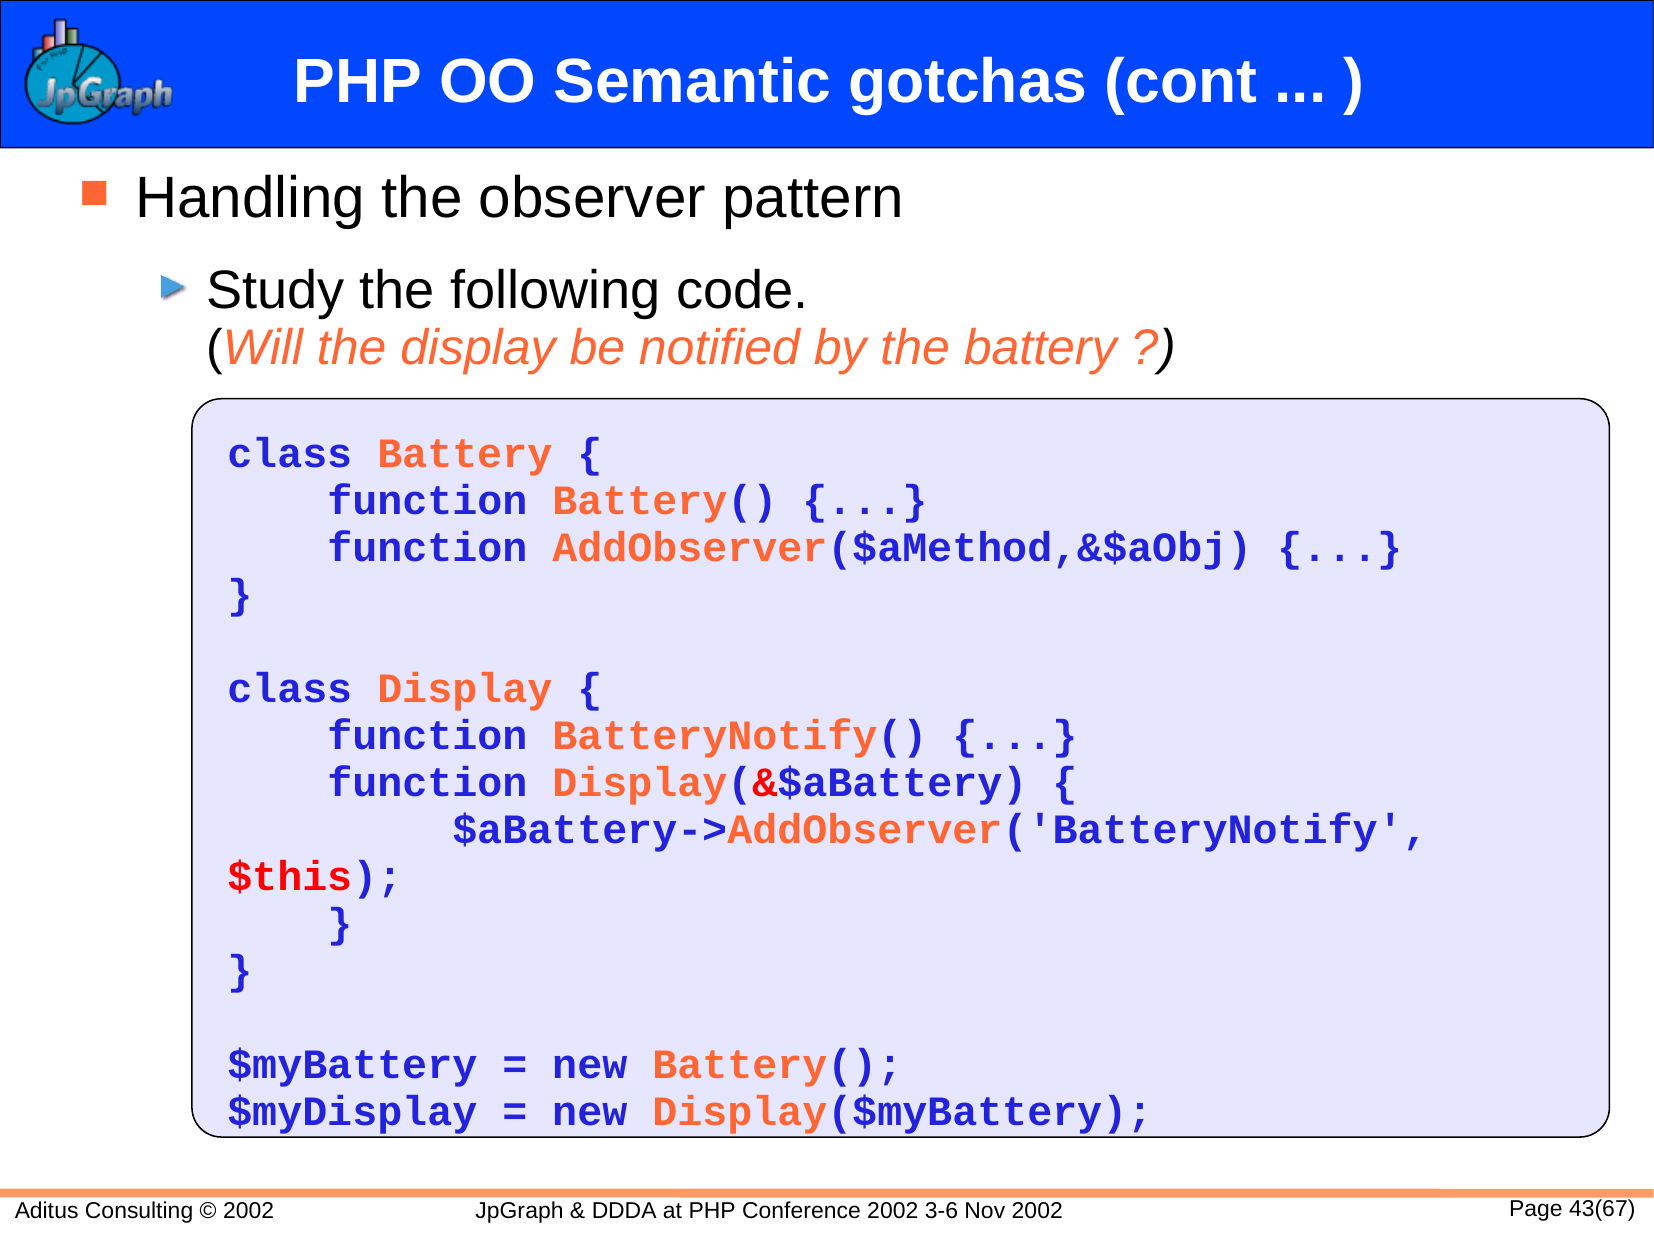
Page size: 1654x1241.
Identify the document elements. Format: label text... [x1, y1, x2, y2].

title PHP OO Semantic gotchas (cont ... ) [123, 0, 1536, 163]
text_box [191, 398, 1610, 1138]
picture [20, 17, 123, 128]
text_box class Battery { function Battery() {...} function AddObserver($aMethod,&$aObj) {...} } class Display { function BatteryNotify() {...} function Display(&$aBattery) { $aBattery->AddObserver('BatteryNotify',$this); } } $myBattery = new Battery(); $myDisplay = new Display($myBattery); [227, 429, 1601, 1135]
list Handling the observer pattern Study the following code. (Will the display be notified by the battery ?) [64, 165, 1580, 382]
